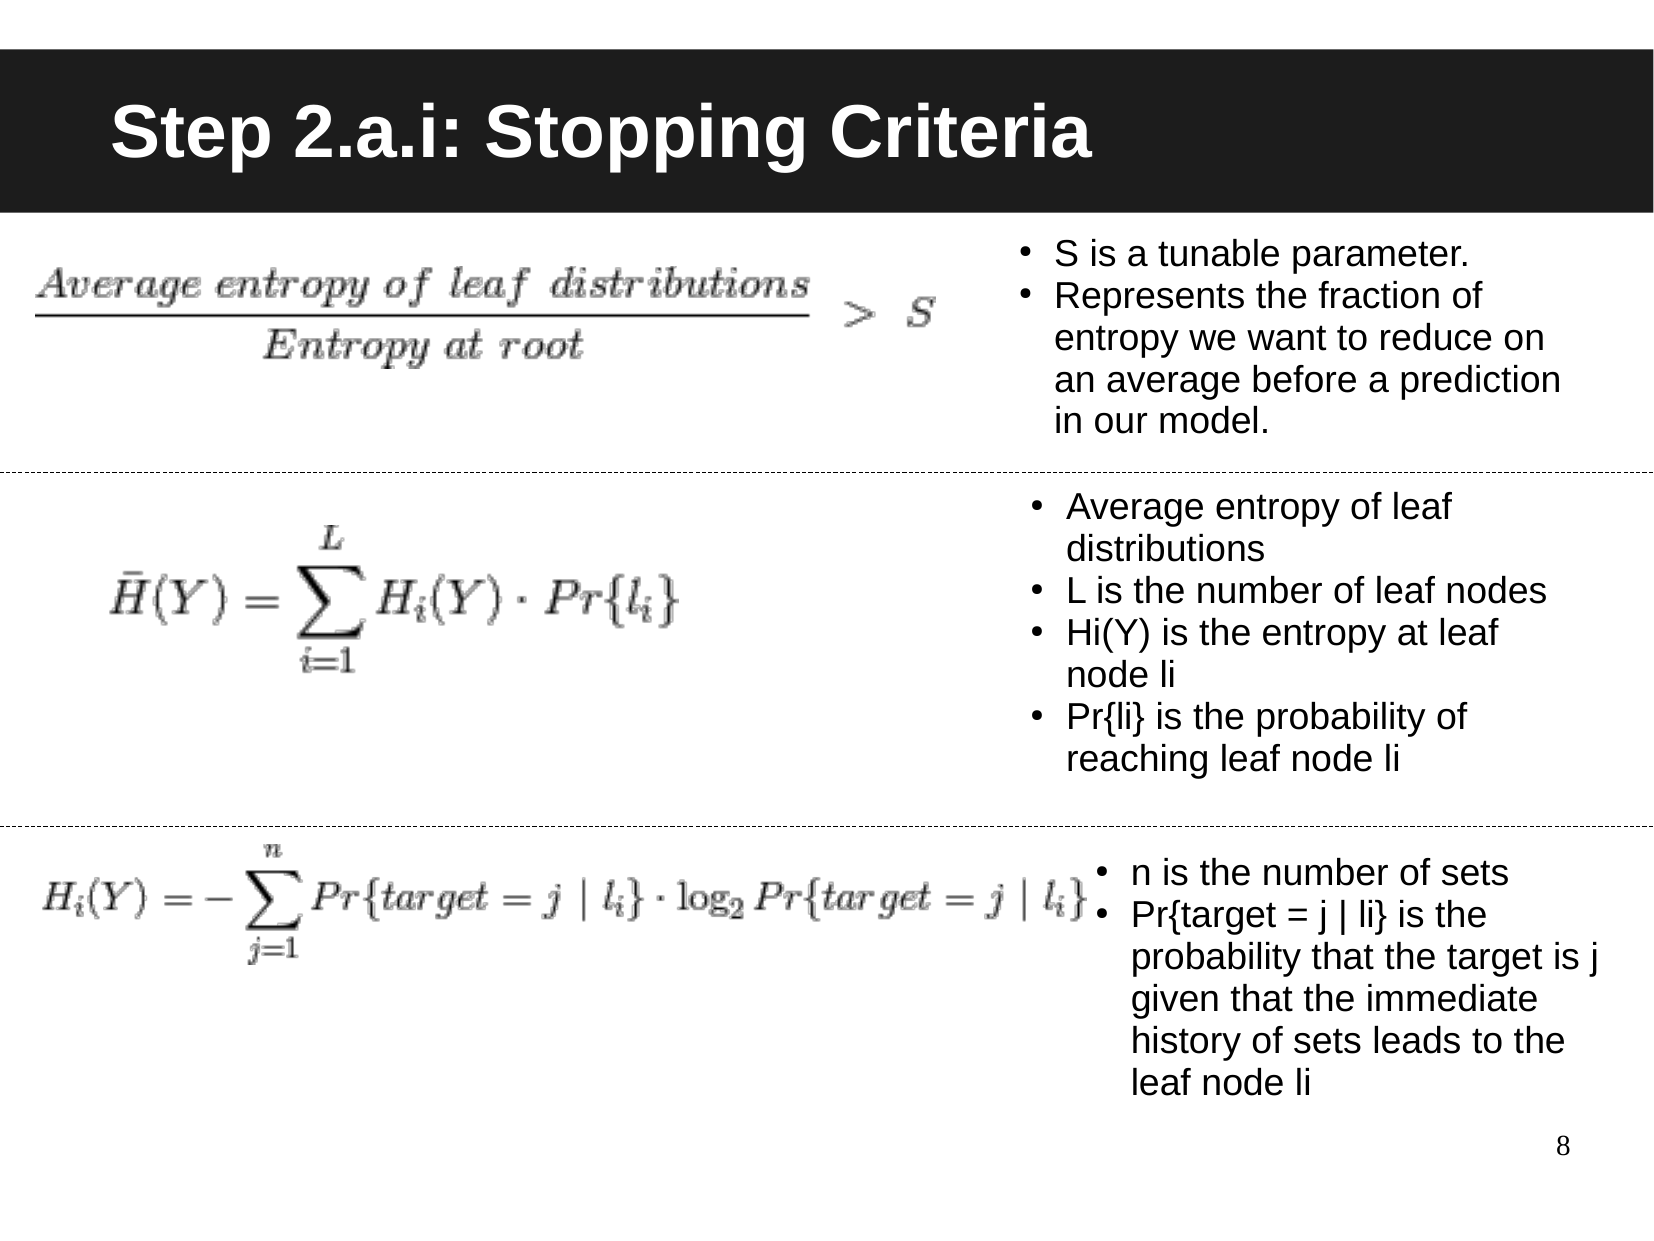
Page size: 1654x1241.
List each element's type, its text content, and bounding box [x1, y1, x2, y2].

picture [108, 525, 679, 676]
text_box S is a tunable parameter. Represents the fraction of entropy we want to reduce on an average before a prediction in our model. [1003, 224, 1595, 450]
picture [41, 844, 1080, 965]
picture [35, 266, 936, 369]
title Step 2.a.i: Stopping Criteria [0, 49, 1654, 213]
text_box Average entropy of leaf distributions L is the number of leaf nodes Hi(Y) is the entropy at leaf node li Pr{li} is the probability of reaching leaf node li [1015, 477, 1607, 787]
text_box n is the number of sets Pr{target = j | li} is the probability that the target is j given that the immediate history of sets leads to the leaf node li [1080, 844, 1619, 1111]
